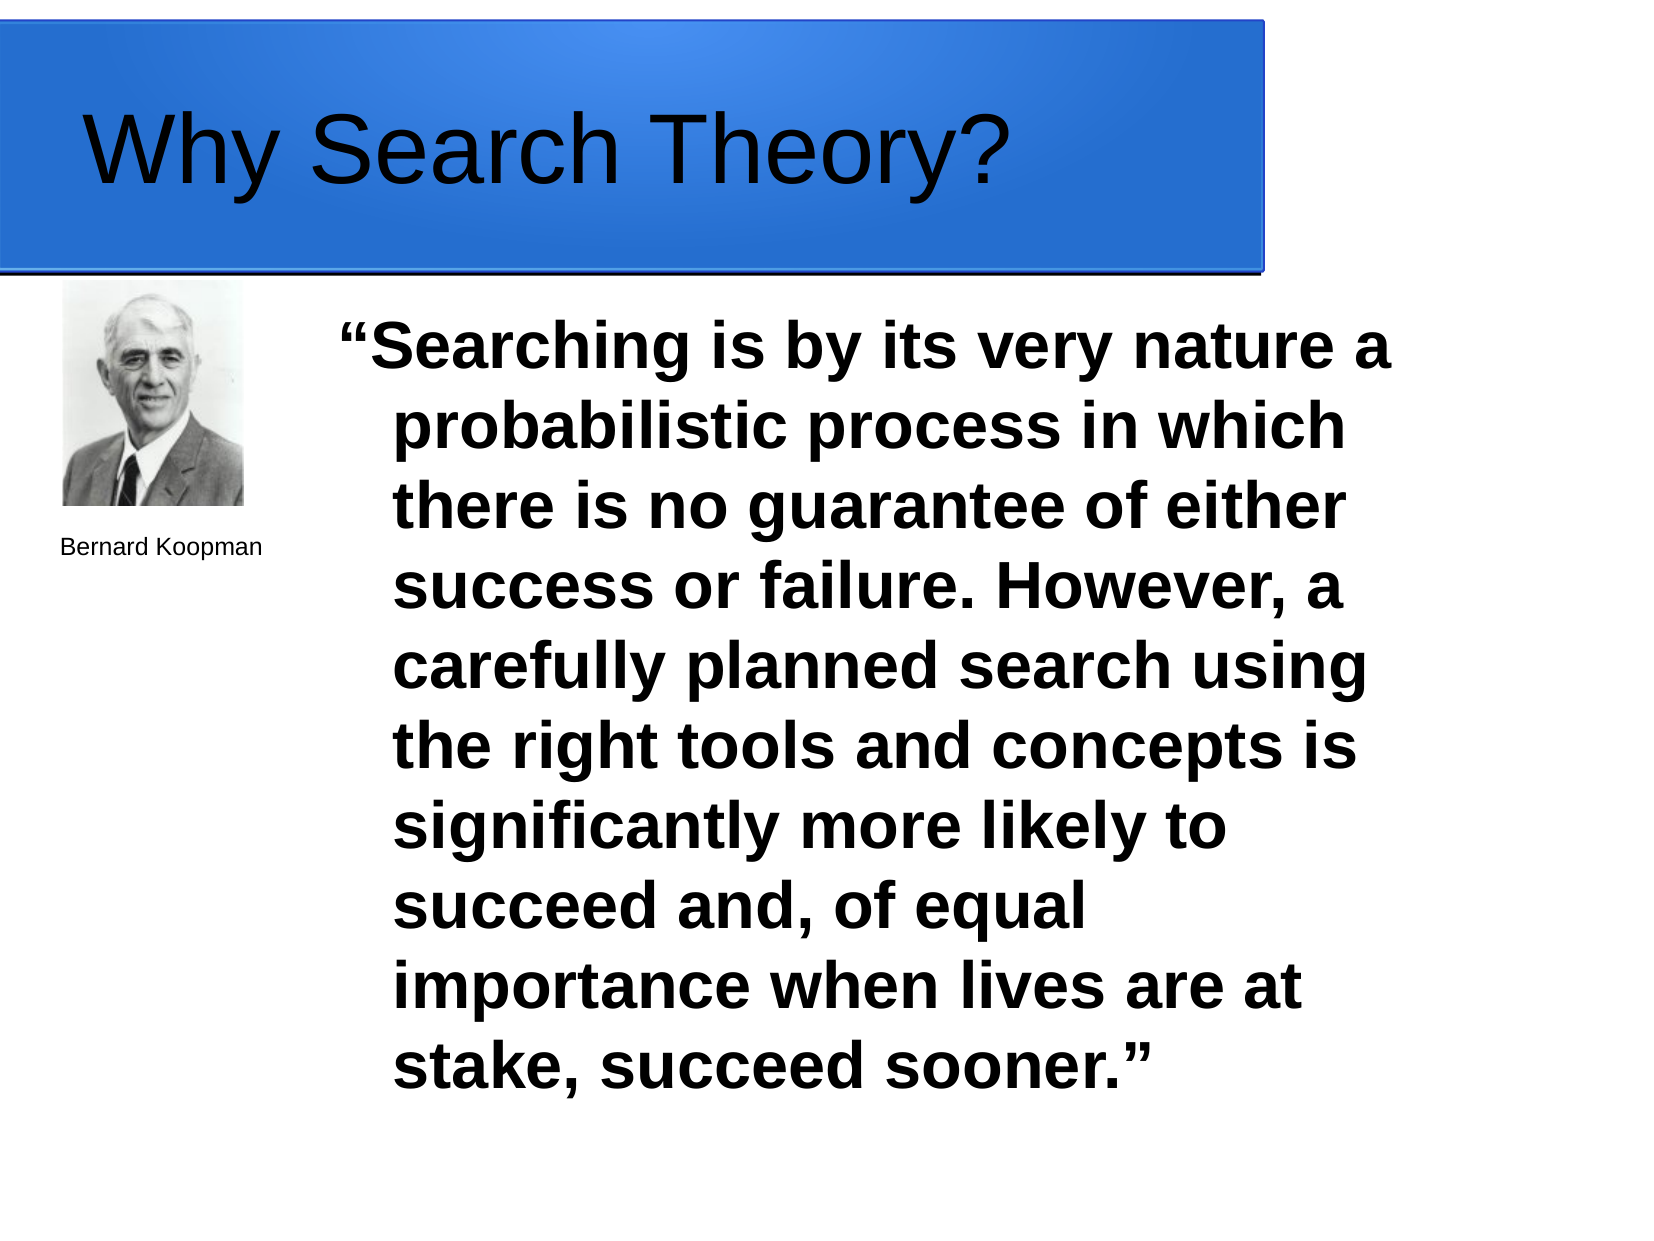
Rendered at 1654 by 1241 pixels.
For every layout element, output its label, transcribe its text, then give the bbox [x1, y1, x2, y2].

text_box “Searching is by its very nature a probabilistic process in which there is no guarantee of either success or failure. However, a carefully planned search using the right tools and concepts is significantly more likely to succeed and, of equal importance when lives are at stake, succeed sooner.” [321, 294, 1435, 1020]
picture [62, 280, 244, 506]
text_box Bernard Koopman [45, 525, 279, 569]
title Why Search Theory? [82, 47, 1235, 252]
